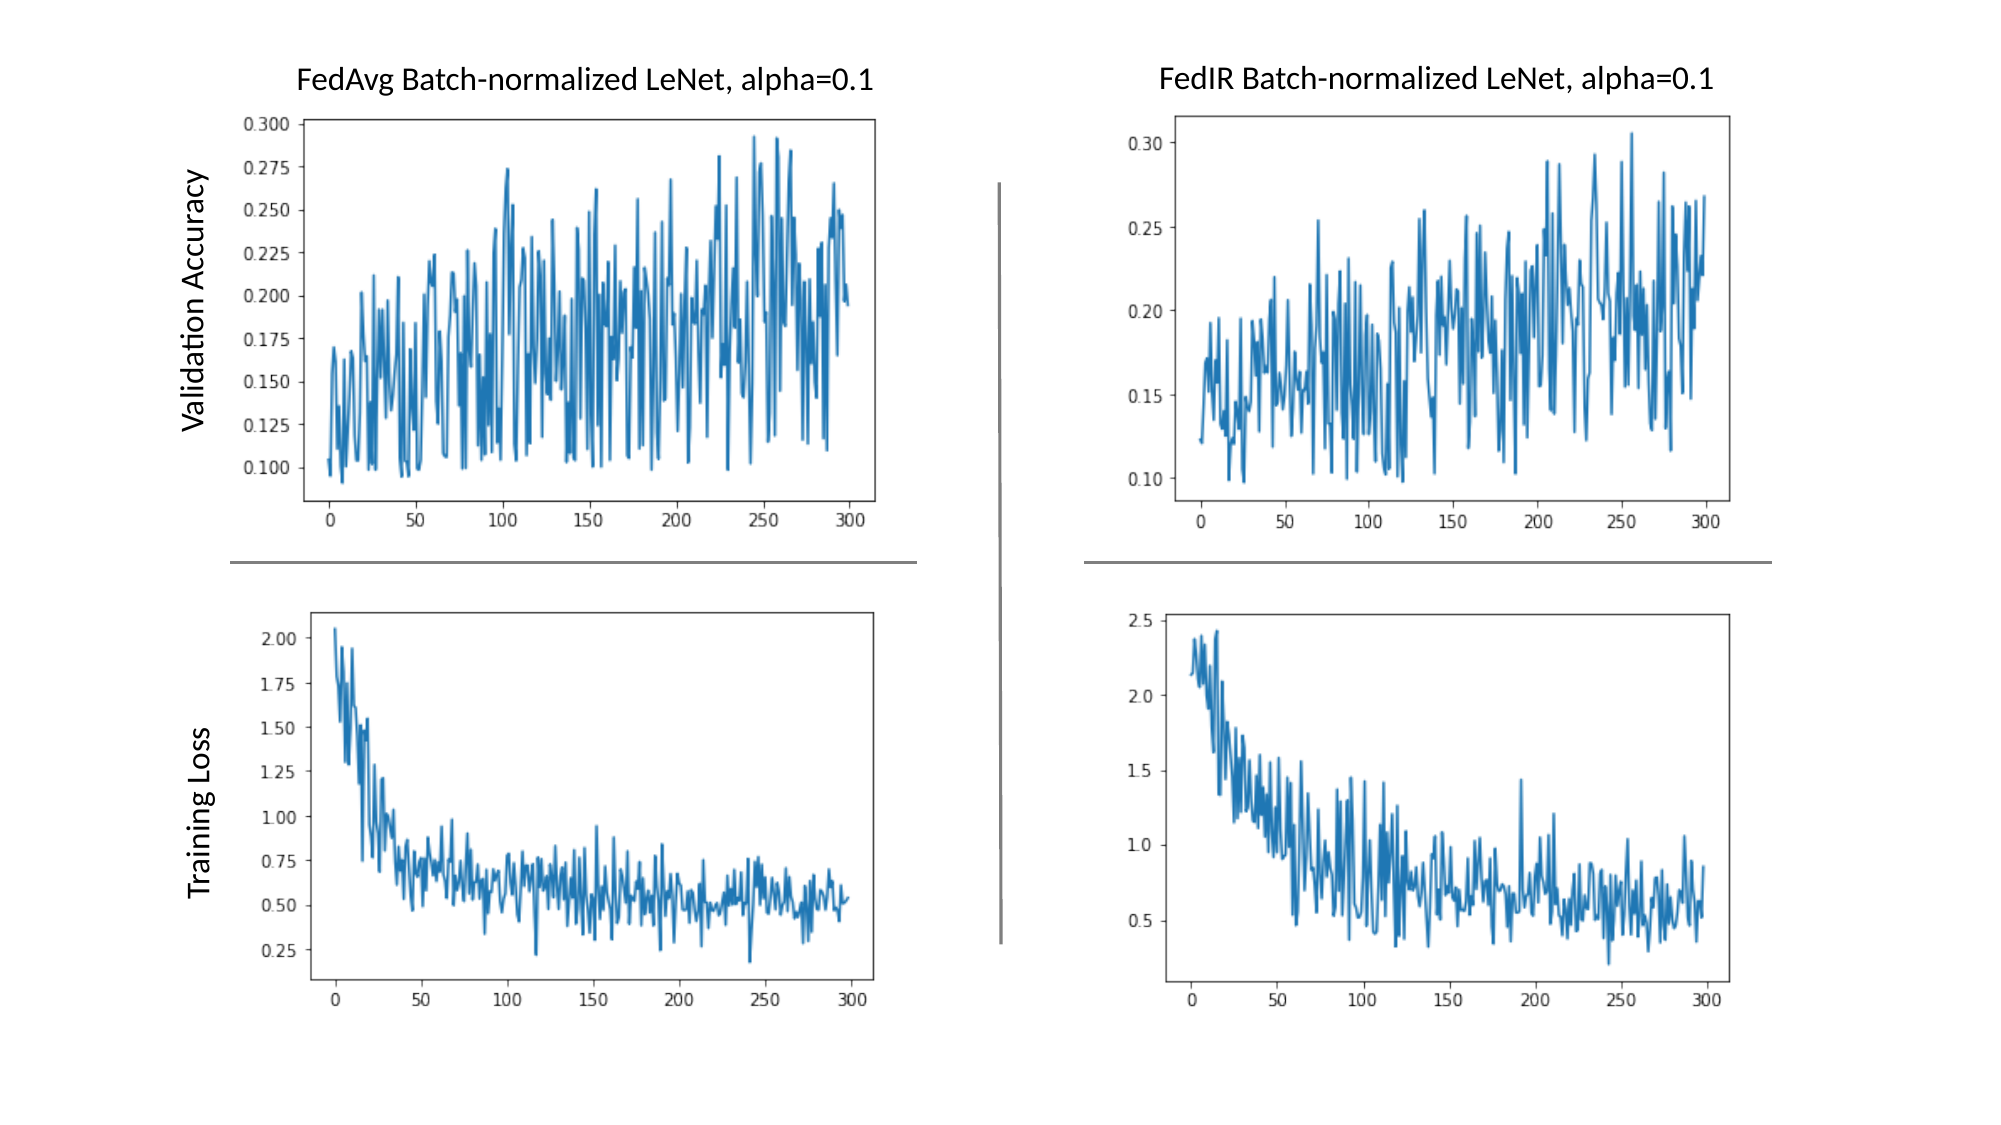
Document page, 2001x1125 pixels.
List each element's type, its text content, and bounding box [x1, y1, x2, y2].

picture [1115, 105, 1741, 543]
text_box Training Loss [168, 677, 225, 915]
text_box FedAvg Batch-normalized LeNet, alpha=0.1 [281, 49, 897, 106]
text_box FedIR Batch-normalized LeNet, alpha=0.1 [1144, 48, 1737, 104]
picture [248, 602, 885, 1020]
picture [230, 105, 885, 543]
picture [1115, 602, 1741, 1022]
text_box Validation Accuracy [162, 144, 219, 448]
